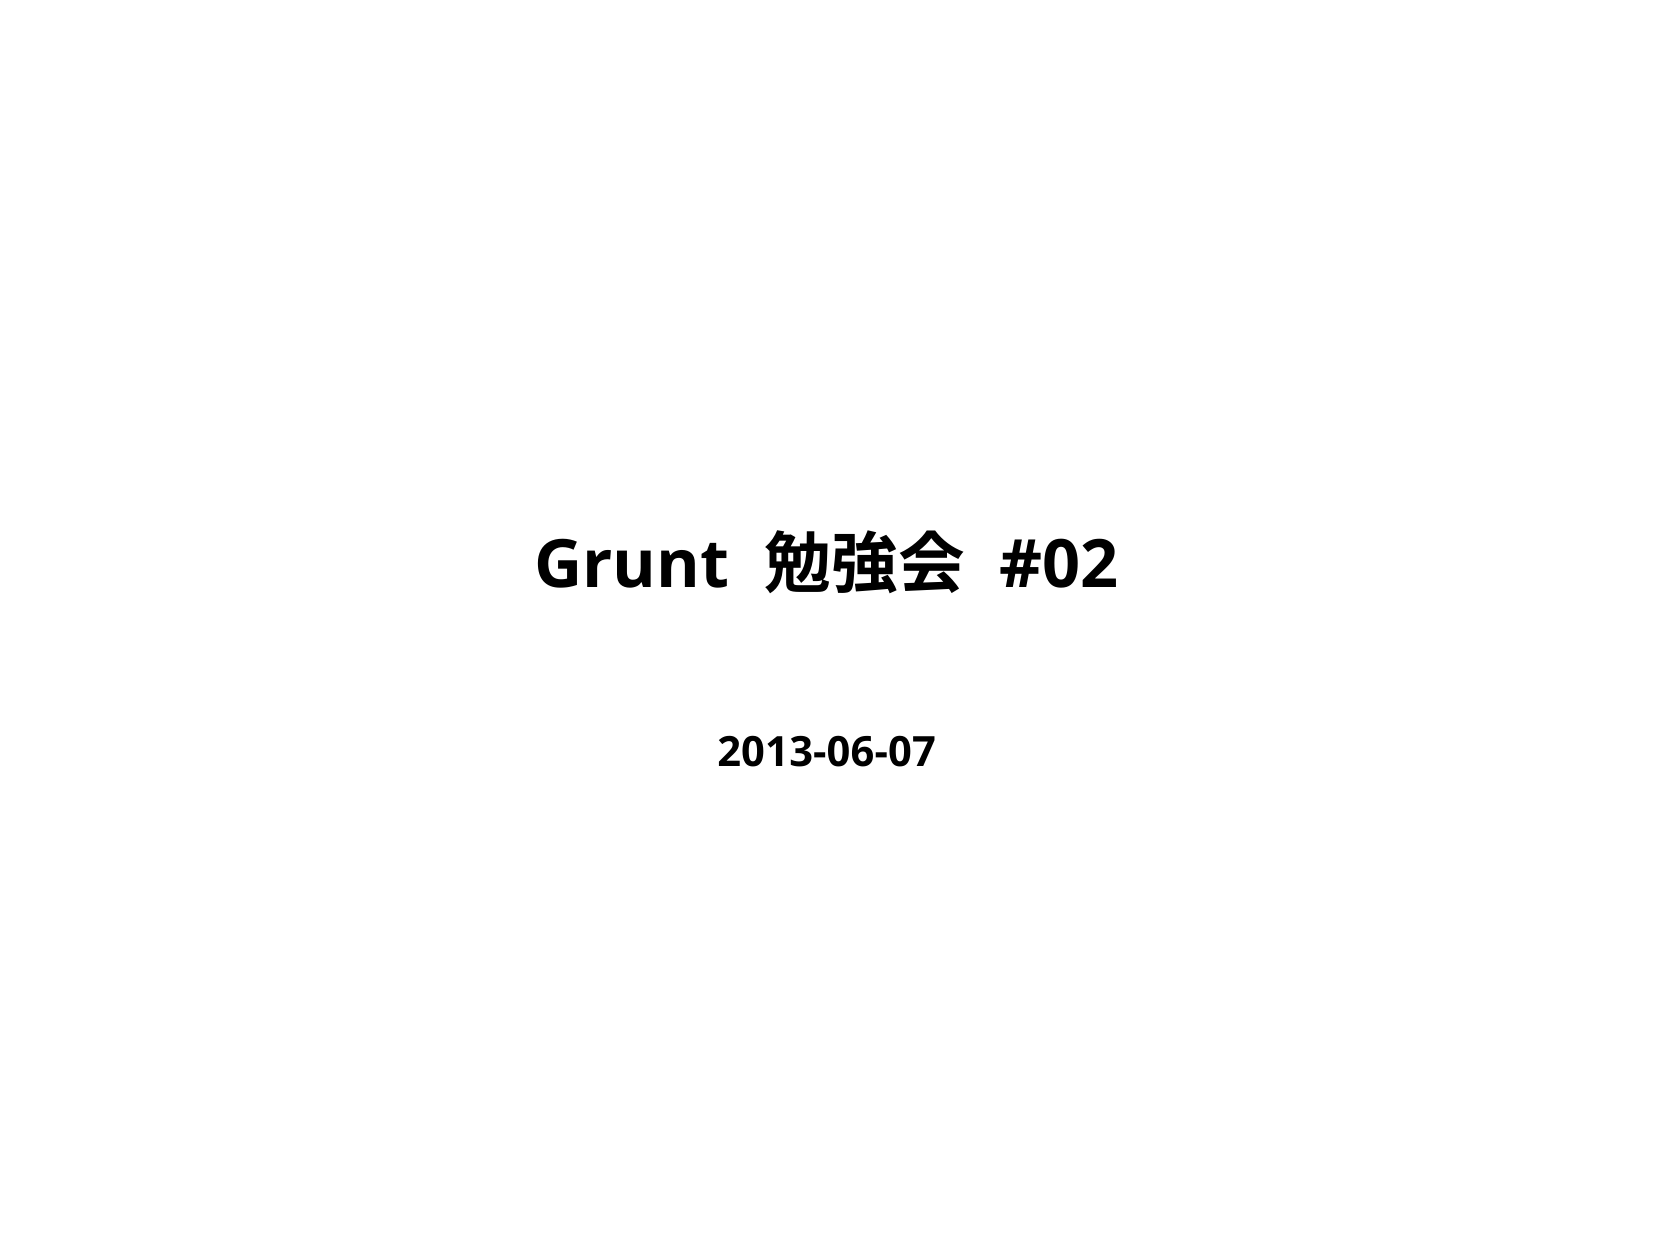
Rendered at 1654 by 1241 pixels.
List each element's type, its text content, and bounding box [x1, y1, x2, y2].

subtitle Grunt 勉強会 #02 2013-06-07 [82, 140, 1571, 1101]
